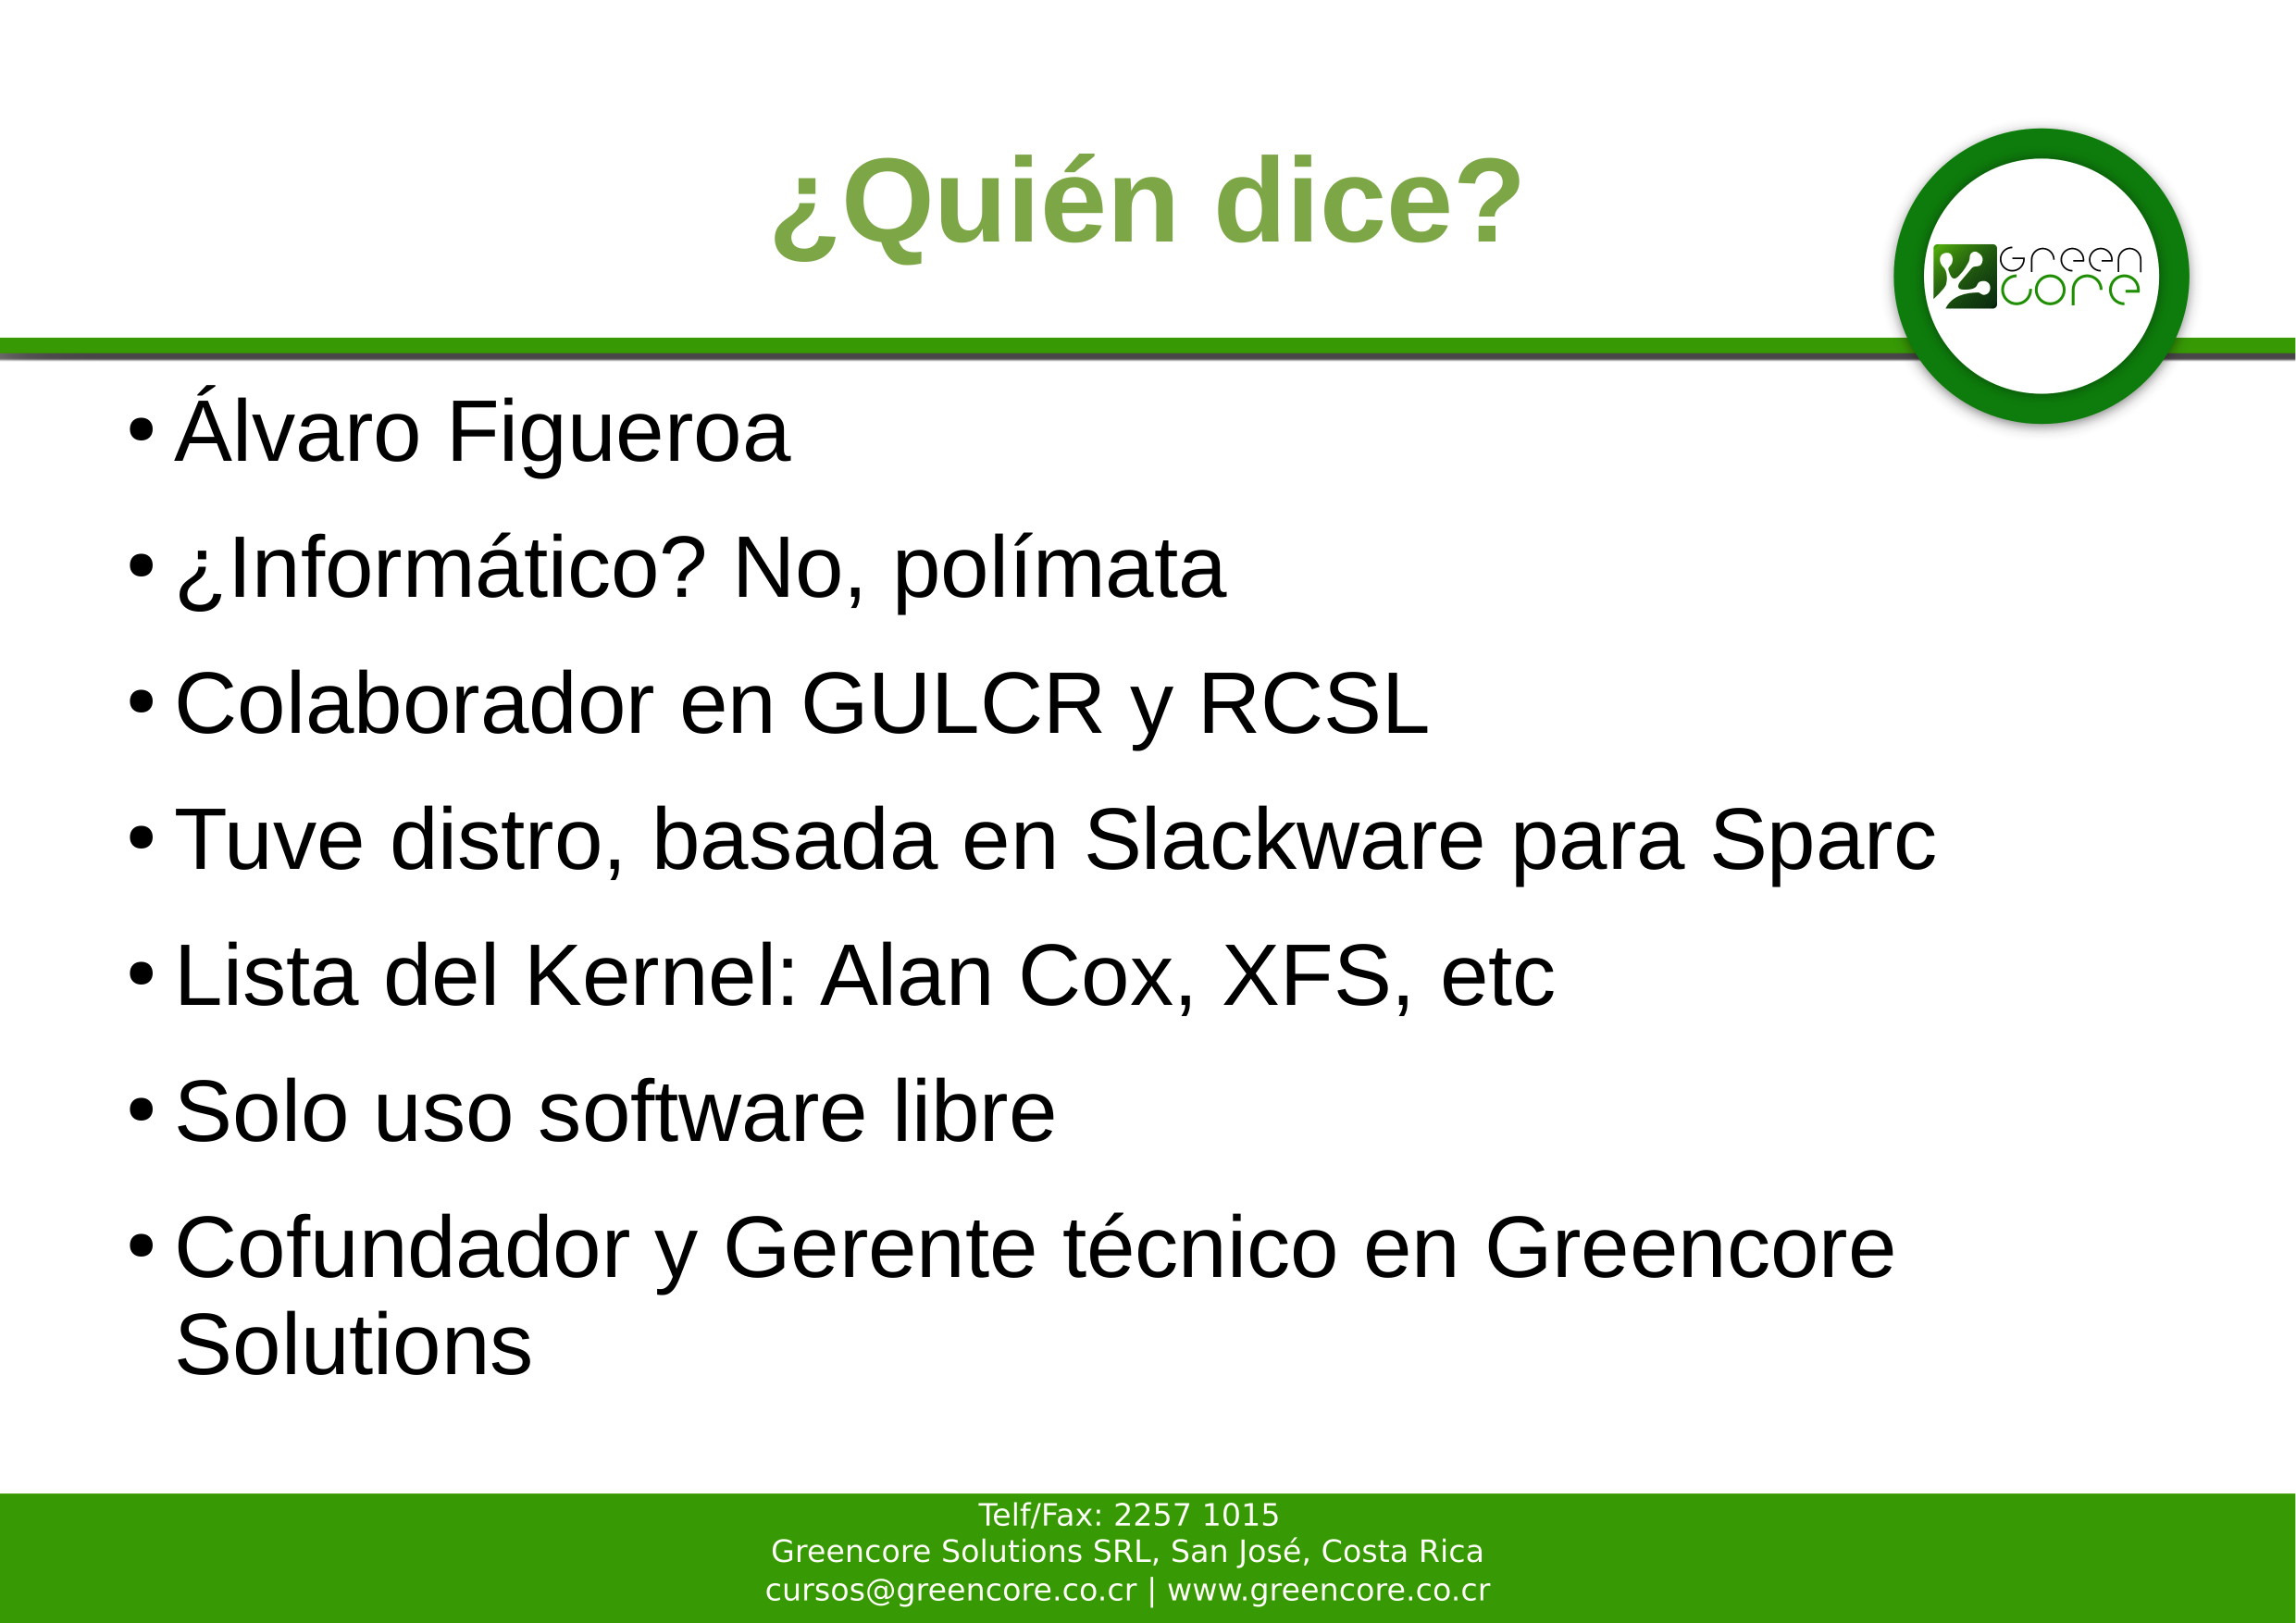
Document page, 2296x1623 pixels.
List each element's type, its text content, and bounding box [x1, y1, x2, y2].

title ¿Quién dice? [115, 64, 2181, 336]
list Álvaro Figueroa ¿Informático? No, polímata Colaborador en GULCR y RCSL Tuve distro, basada en Slackware para Sparc Lista del Kernel: Alan Cox, XFS, etc Solo uso software libre Cofundador y Gerente técnico en Greencore Solutions [109, 382, 2176, 1492]
picture [0, 0, 2296, 1623]
